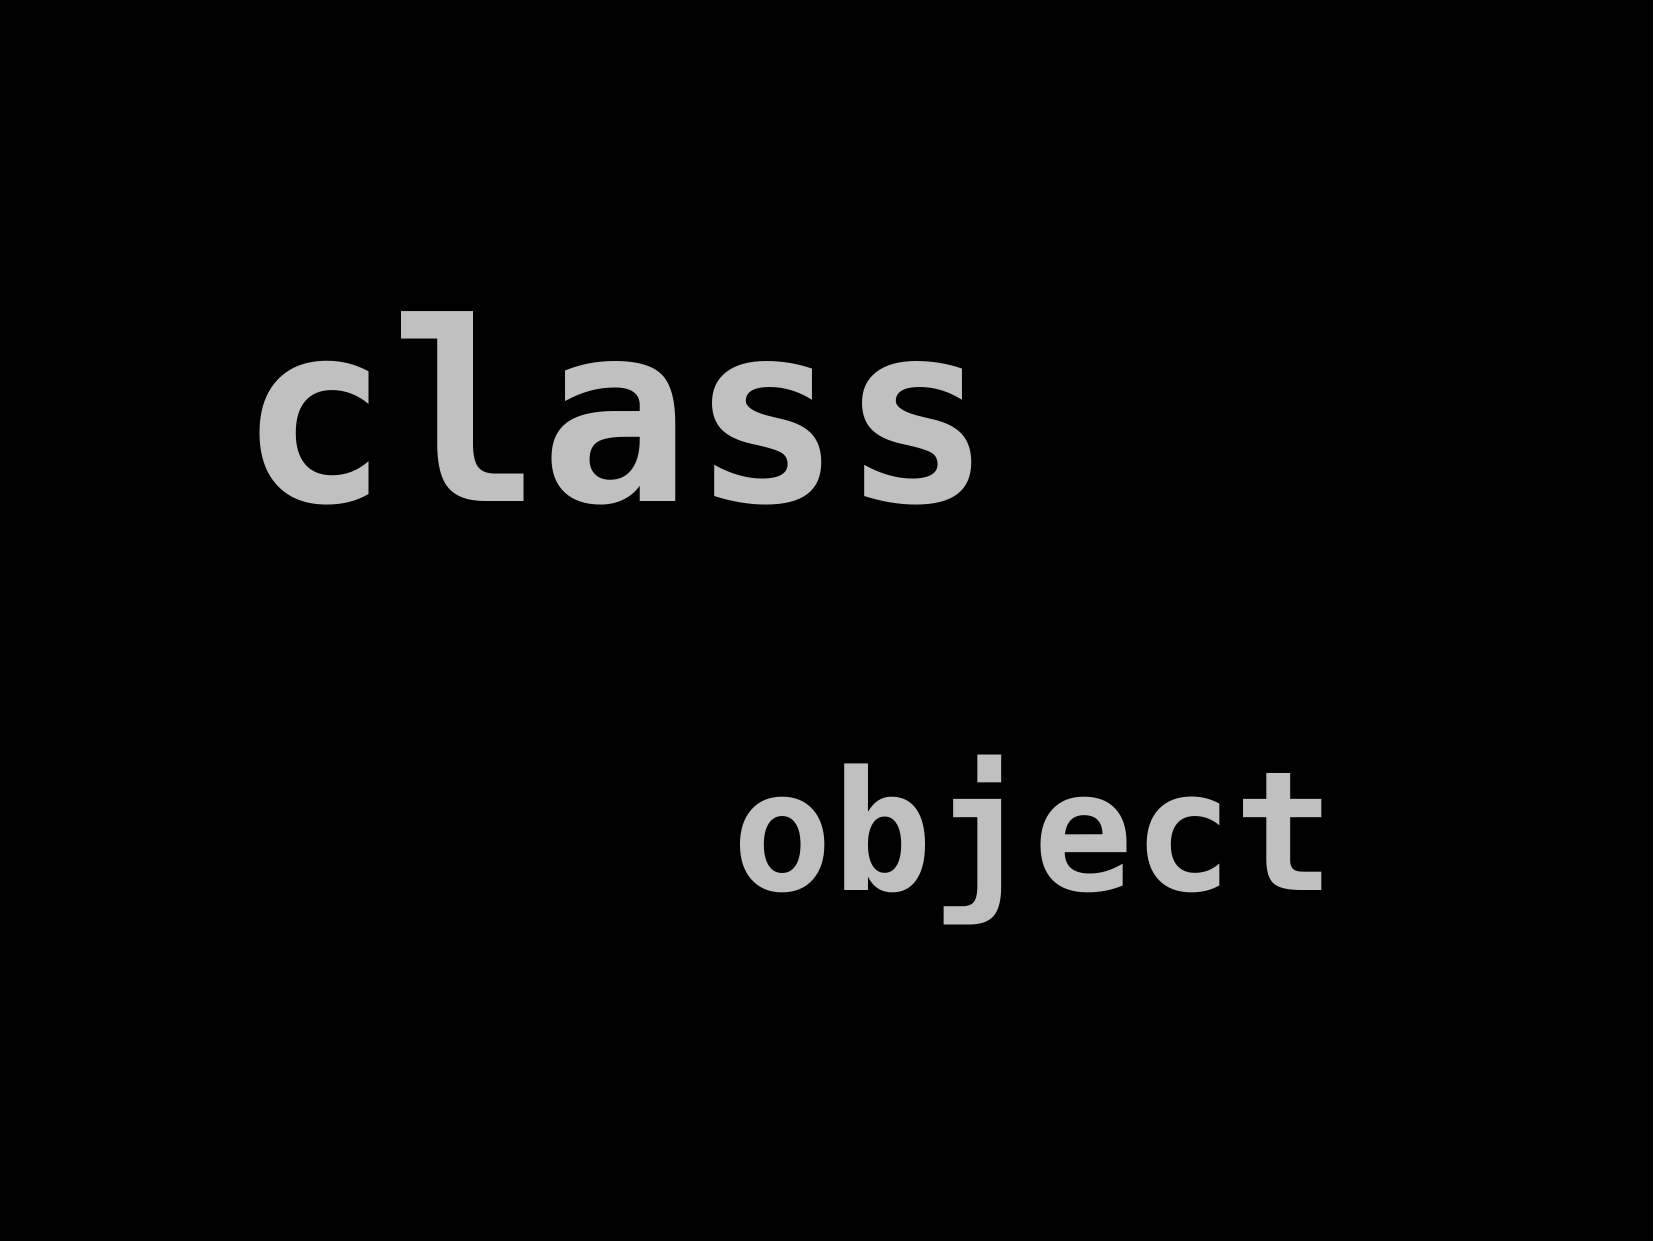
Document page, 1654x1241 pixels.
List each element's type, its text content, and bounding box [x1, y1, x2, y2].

text_box object [717, 728, 1351, 938]
text_box class [225, 262, 1008, 569]
